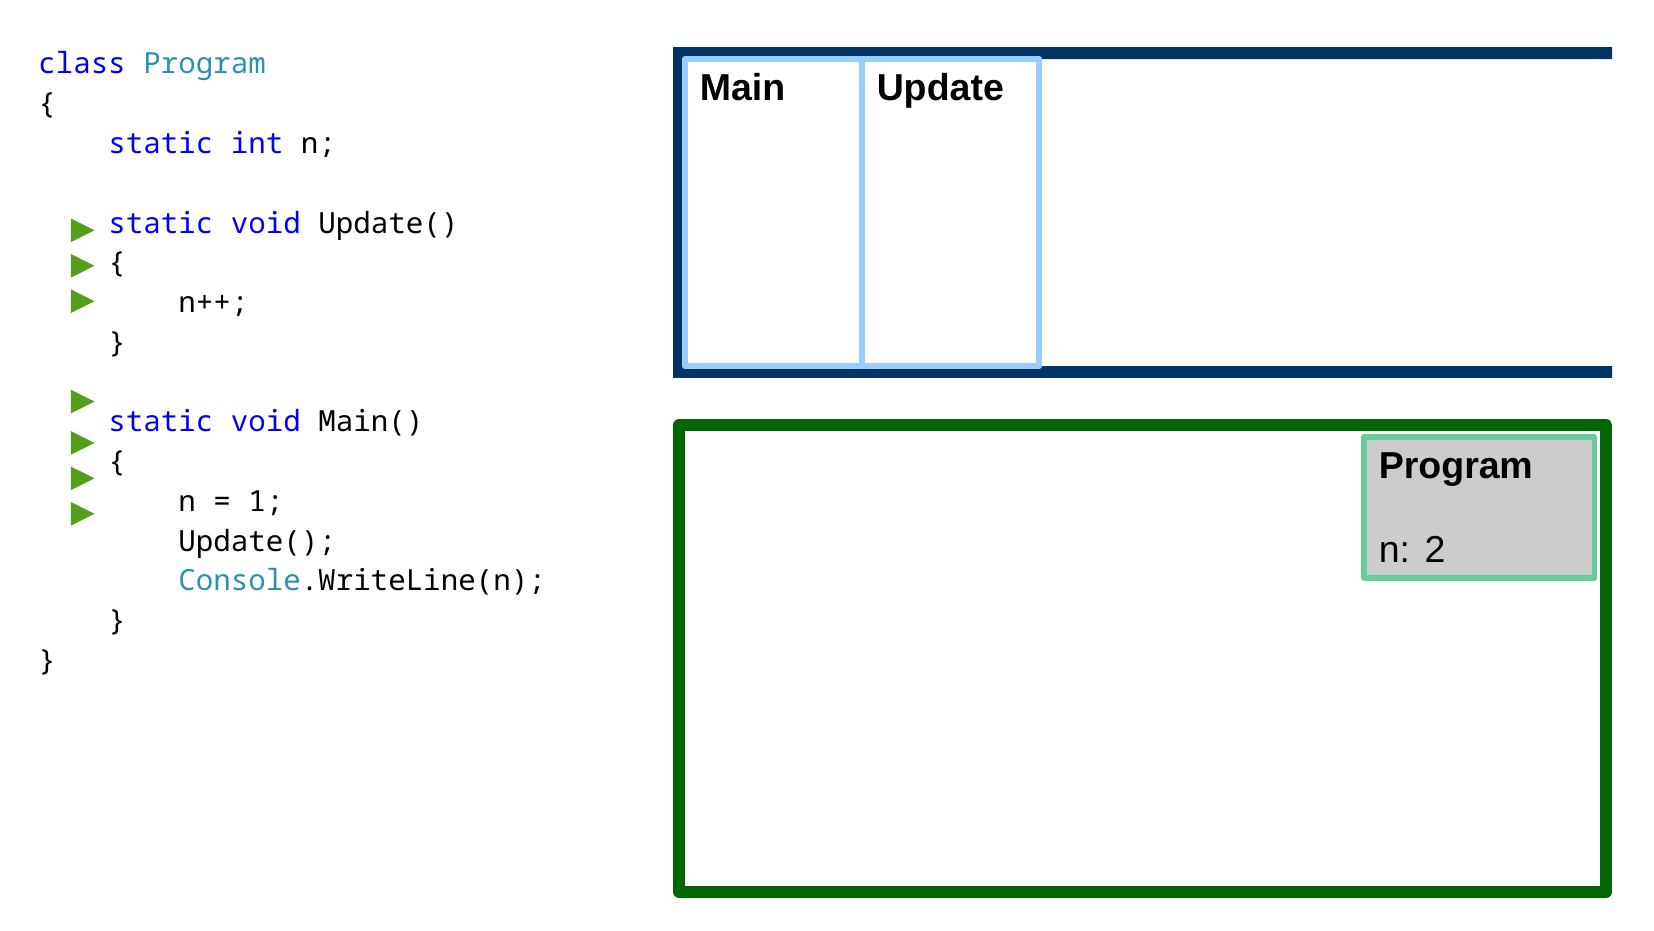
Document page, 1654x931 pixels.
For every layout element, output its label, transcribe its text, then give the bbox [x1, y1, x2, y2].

text_box Update [862, 59, 1040, 242]
text_box [673, 47, 1613, 378]
text_box [70, 466, 95, 491]
text_box [70, 501, 95, 526]
text_box Program n: 0 [1367, 440, 1592, 575]
text_box [70, 289, 95, 314]
text_box 2 [1417, 531, 1453, 567]
text_box [70, 389, 95, 414]
text_box class Program { static int n; static void Update() { n++; } static void Main() { n = 1; Update(); Console.WriteLine(n); } } [23, 35, 591, 599]
text_box Main [685, 59, 859, 242]
text_box [70, 253, 95, 278]
text_box [70, 431, 95, 455]
text_box [70, 218, 95, 243]
